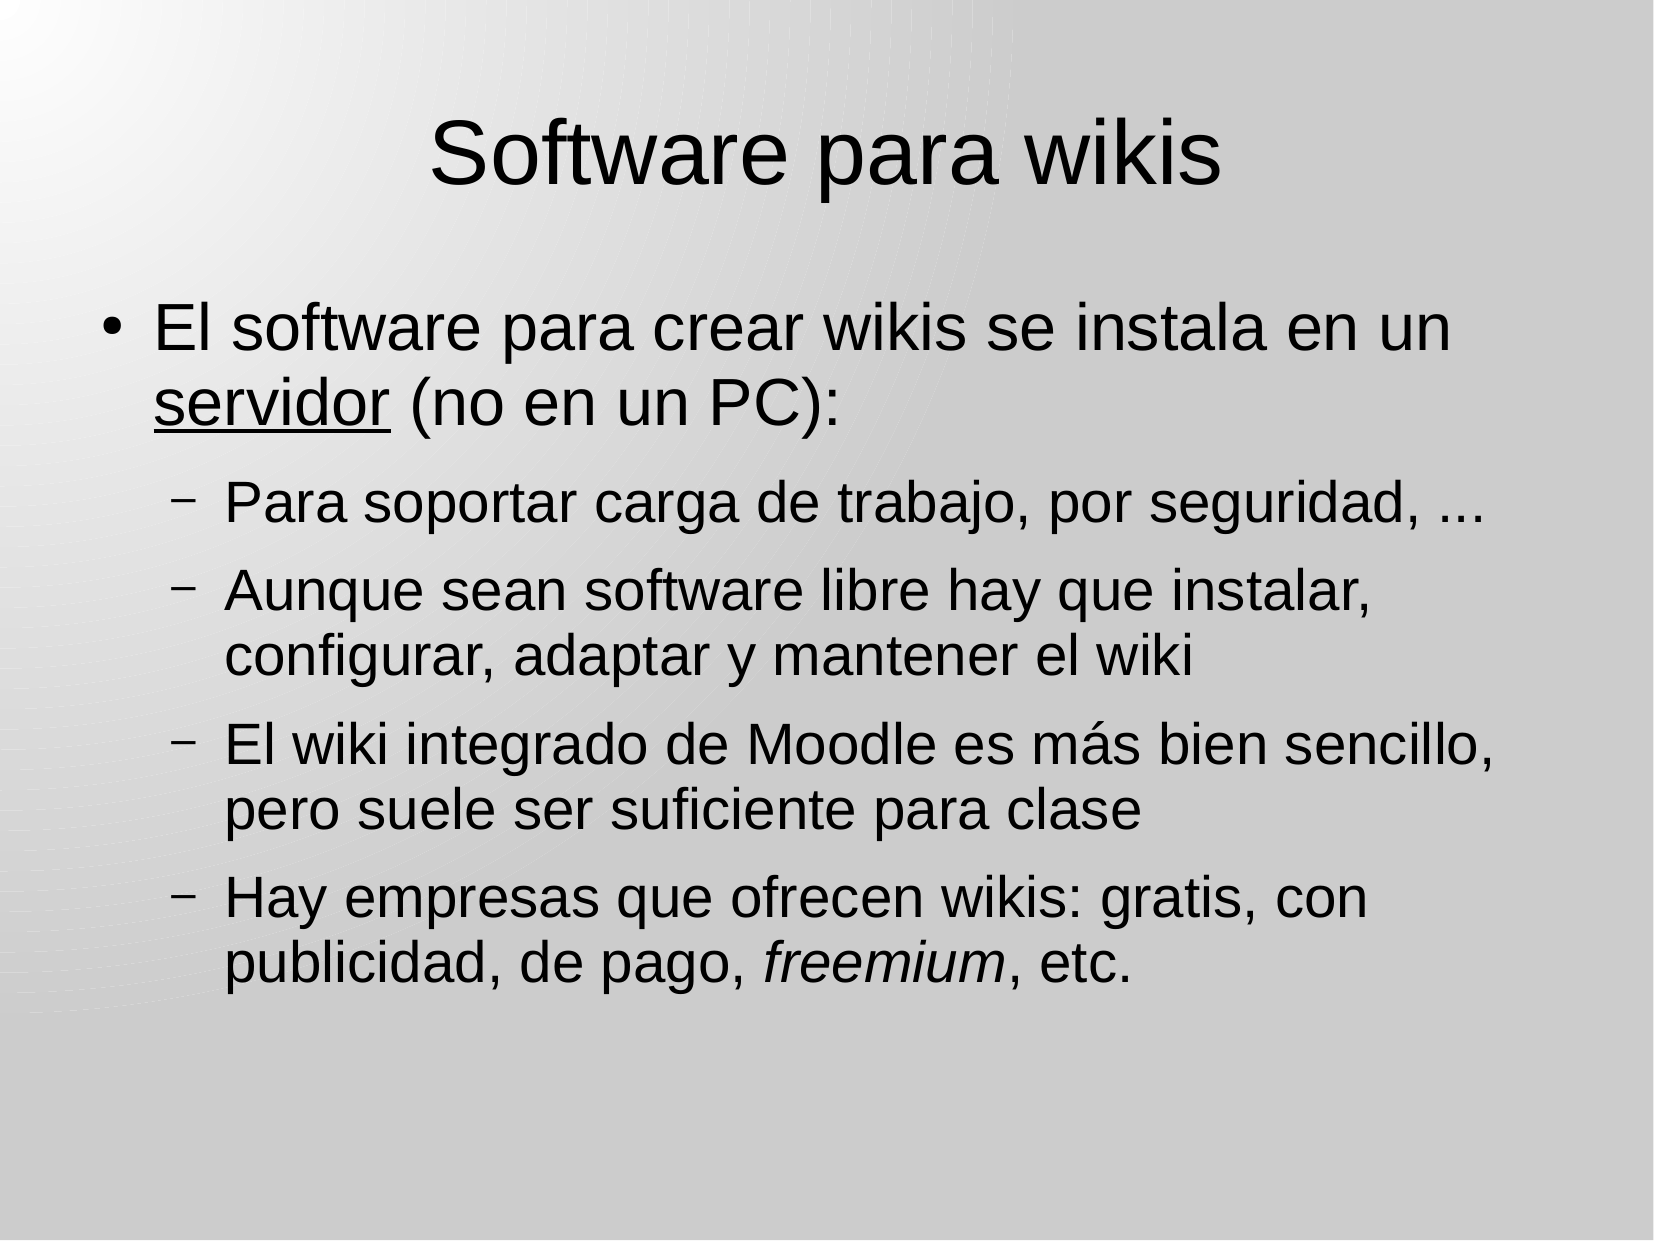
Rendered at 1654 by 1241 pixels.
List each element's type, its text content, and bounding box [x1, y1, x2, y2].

title Software para wikis [82, 49, 1571, 257]
list El software para crear wikis se instala en un servidor (no en un PC): Para soportar carga de trabajo, por seguridad, ... Aunque sean software libre hay que instalar, configurar, adaptar y mantener el wiki El wiki integrado de Moodle es más bien sencillo, pero suele ser suficiente para clase Hay empresas que ofrecen wikis: gratis, con publicidad, de pago, freemium, etc. [82, 290, 1538, 1109]
